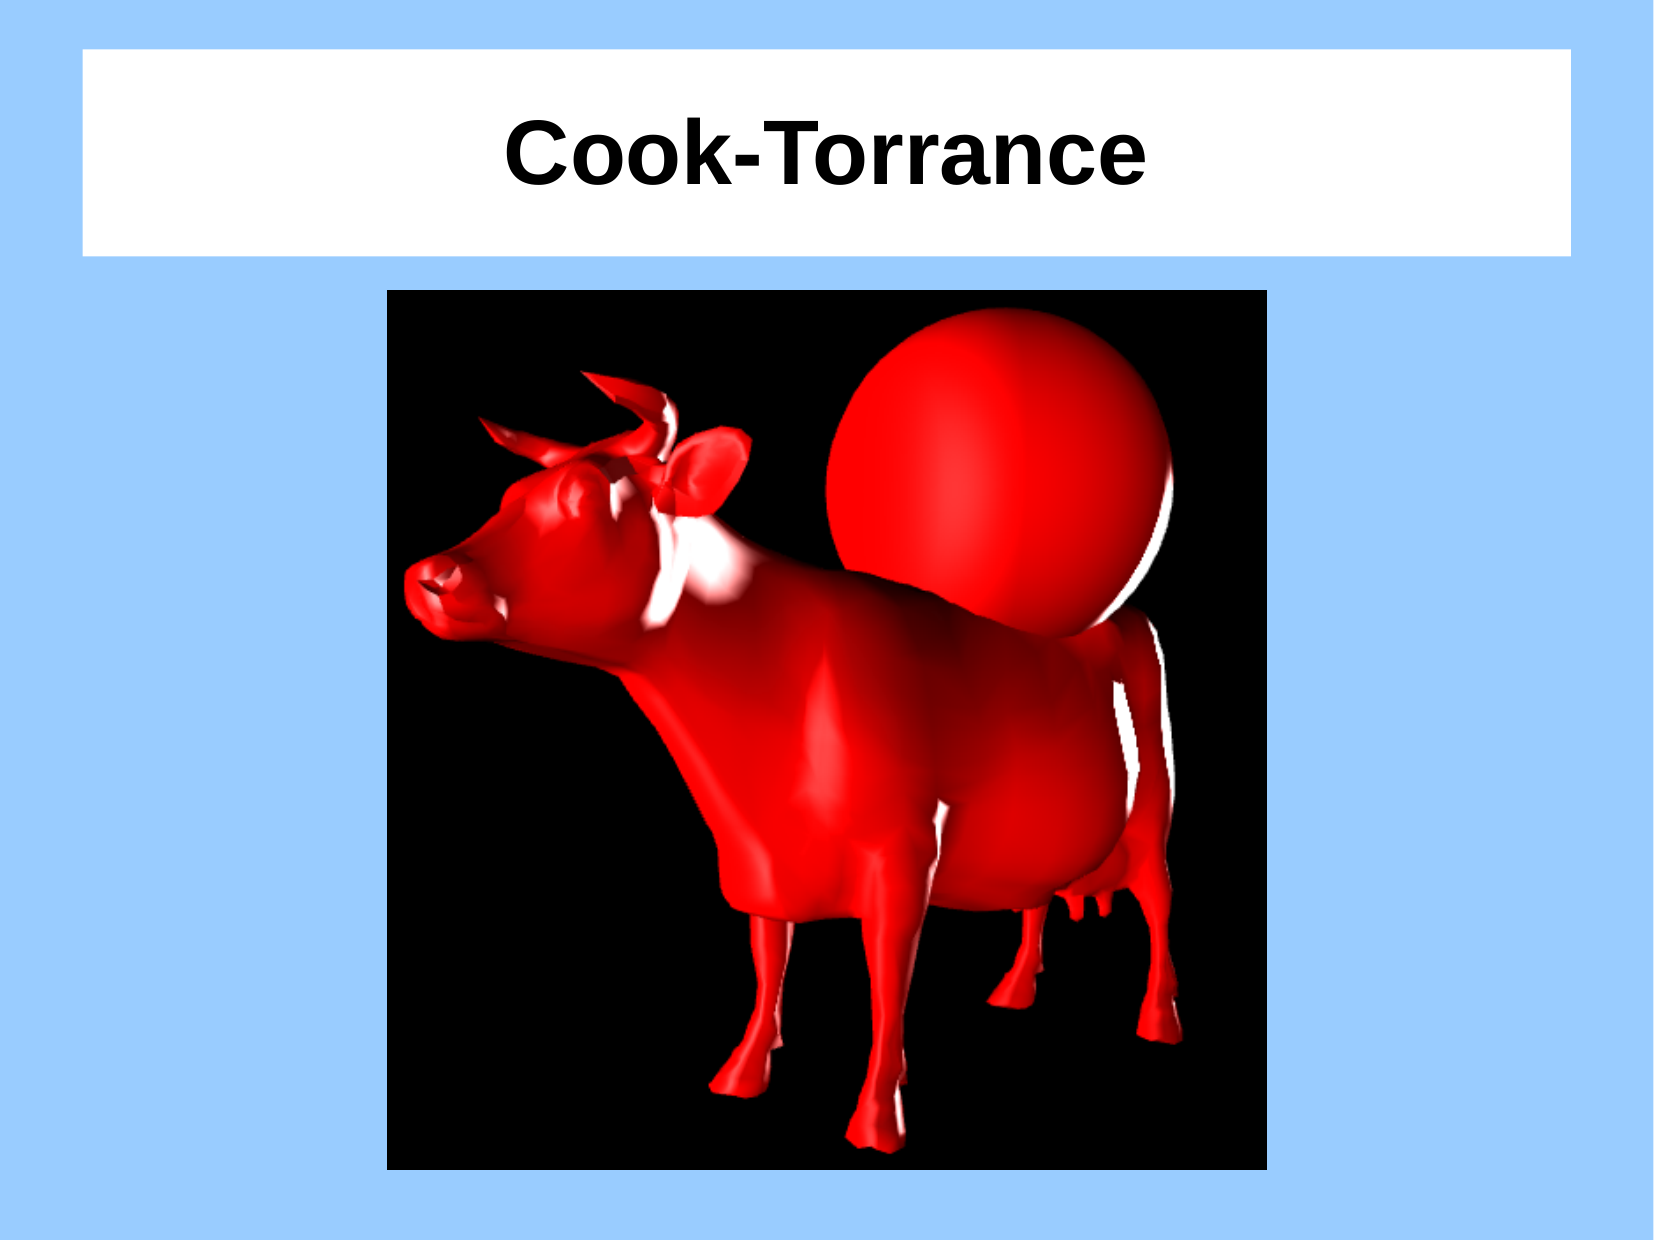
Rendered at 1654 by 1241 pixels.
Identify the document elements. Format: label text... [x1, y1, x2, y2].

picture [387, 290, 1267, 1170]
title Cook-Torrance [82, 49, 1571, 257]
